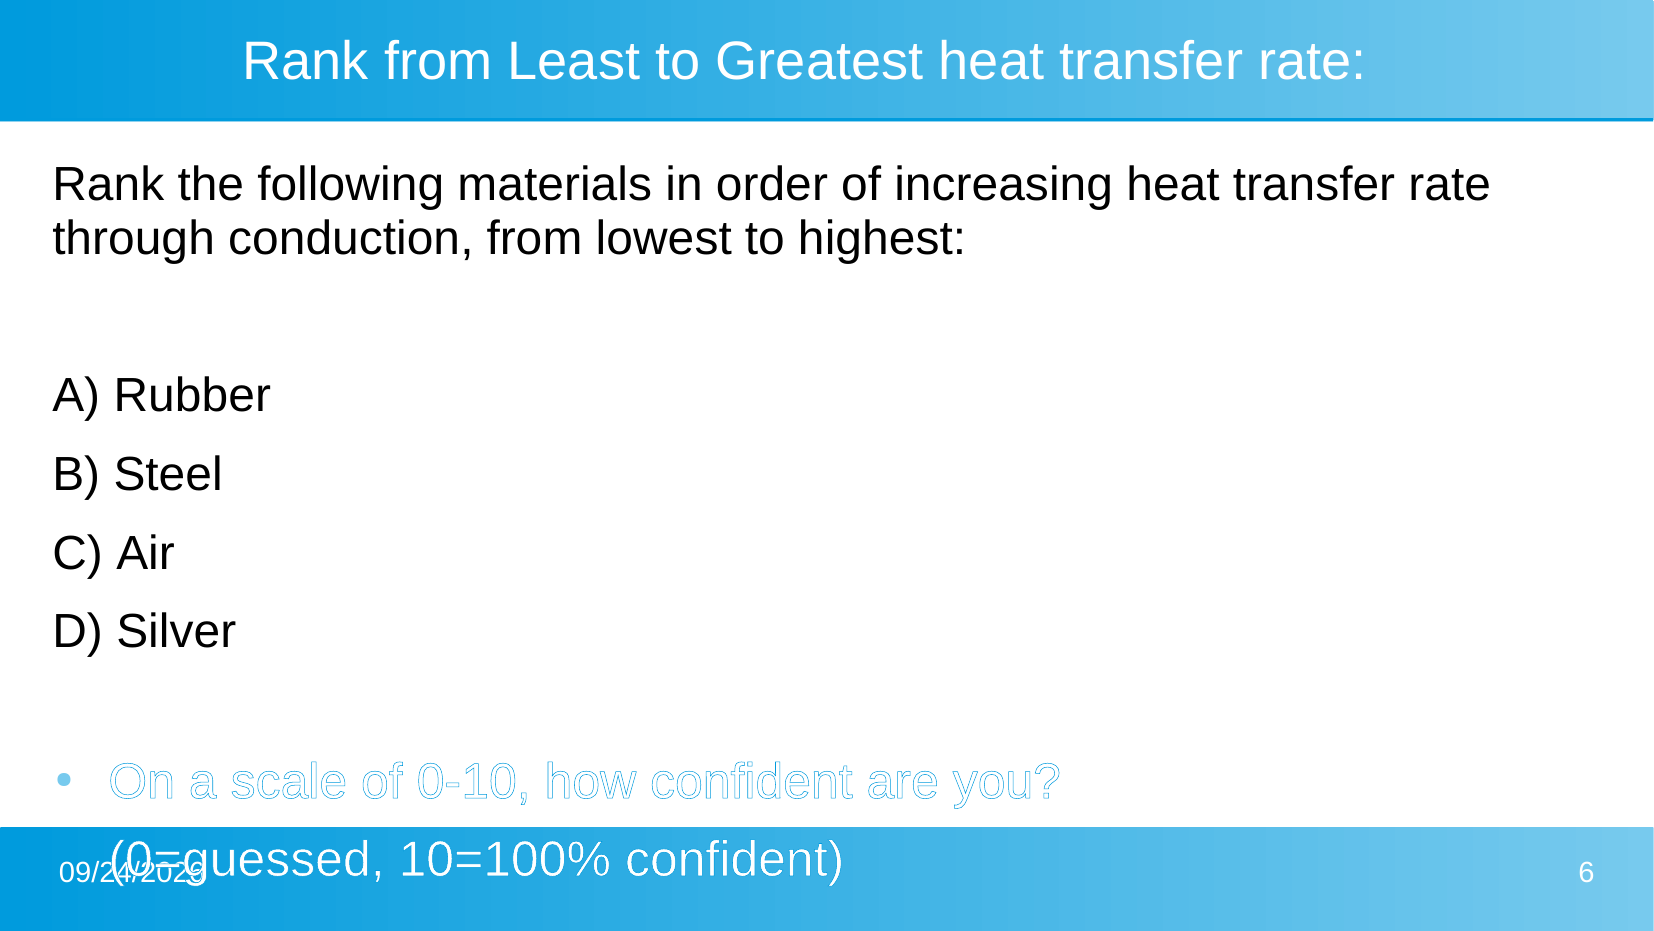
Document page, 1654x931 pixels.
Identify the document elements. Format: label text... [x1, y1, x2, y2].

text_box Rank the following materials in order of increasing heat transfer rate through conduction, from lowest to highest: Rubber Steel Air Silver [37, 150, 1613, 713]
list On a scale of 0-10, how confident are you? (0=guessed, 10=100% confident) [37, 713, 1573, 931]
title Rank from Least to Greatest heat transfer rate: [37, 0, 1573, 122]
